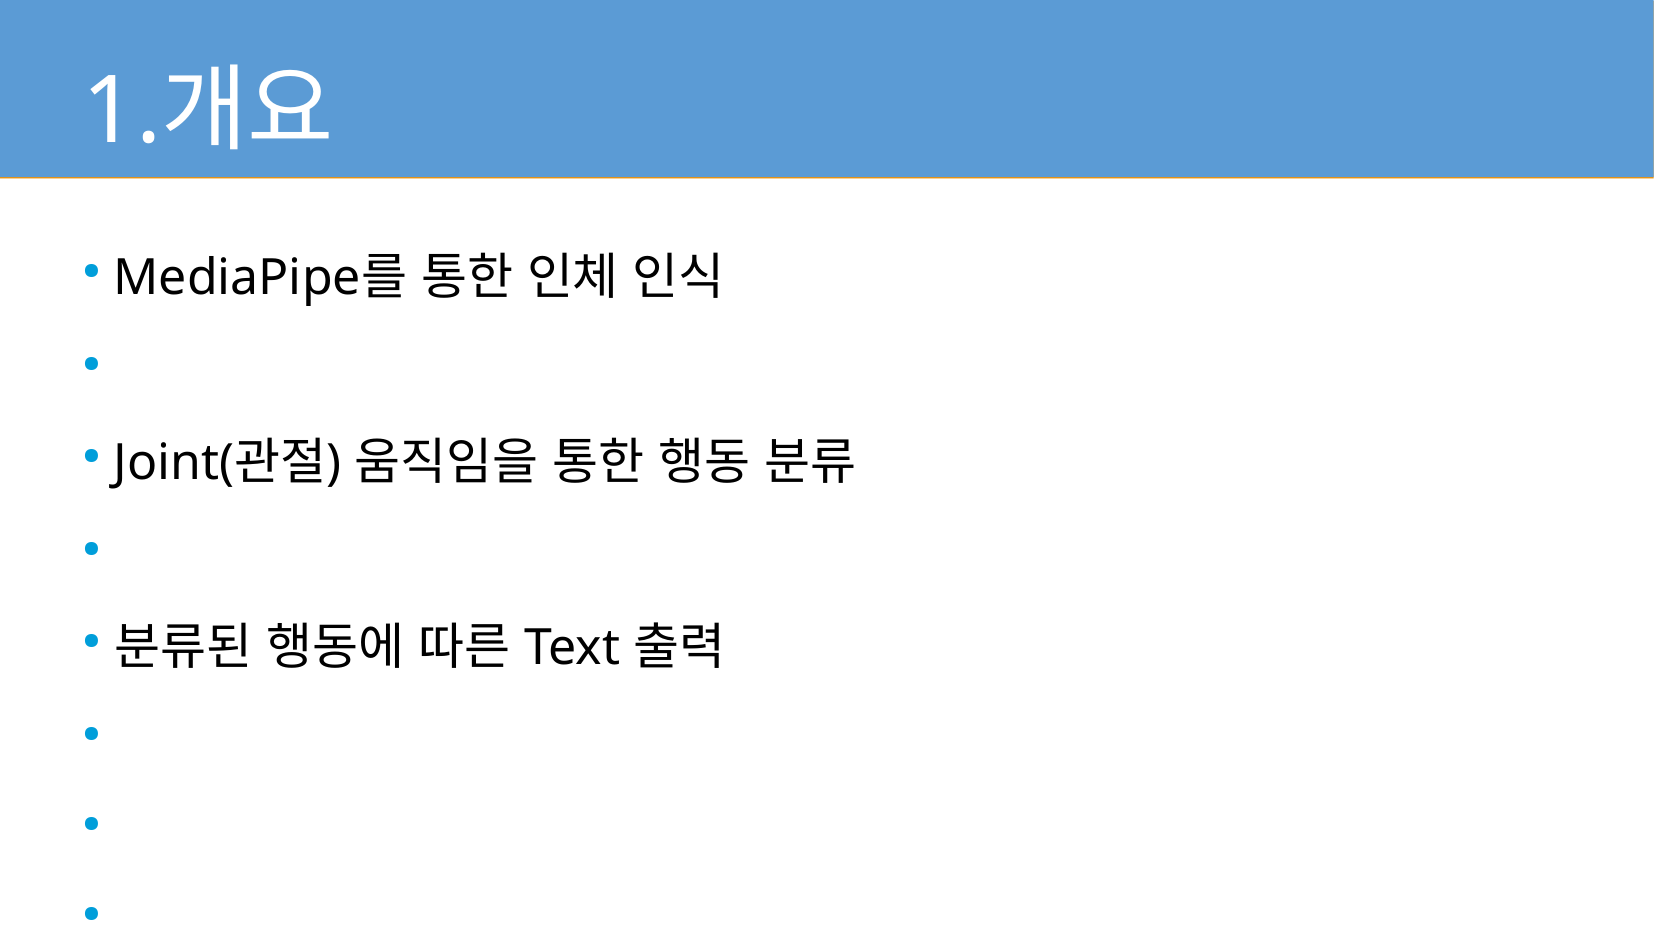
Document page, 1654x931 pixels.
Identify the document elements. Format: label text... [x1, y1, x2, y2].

title 1.개요 [82, 14, 1571, 171]
list MediaPipe를 통한 인체 인식 Joint(관절) 움직임을 통한 행동 분류 분류된 행동에 따른 Text 출력 [82, 236, 1563, 811]
